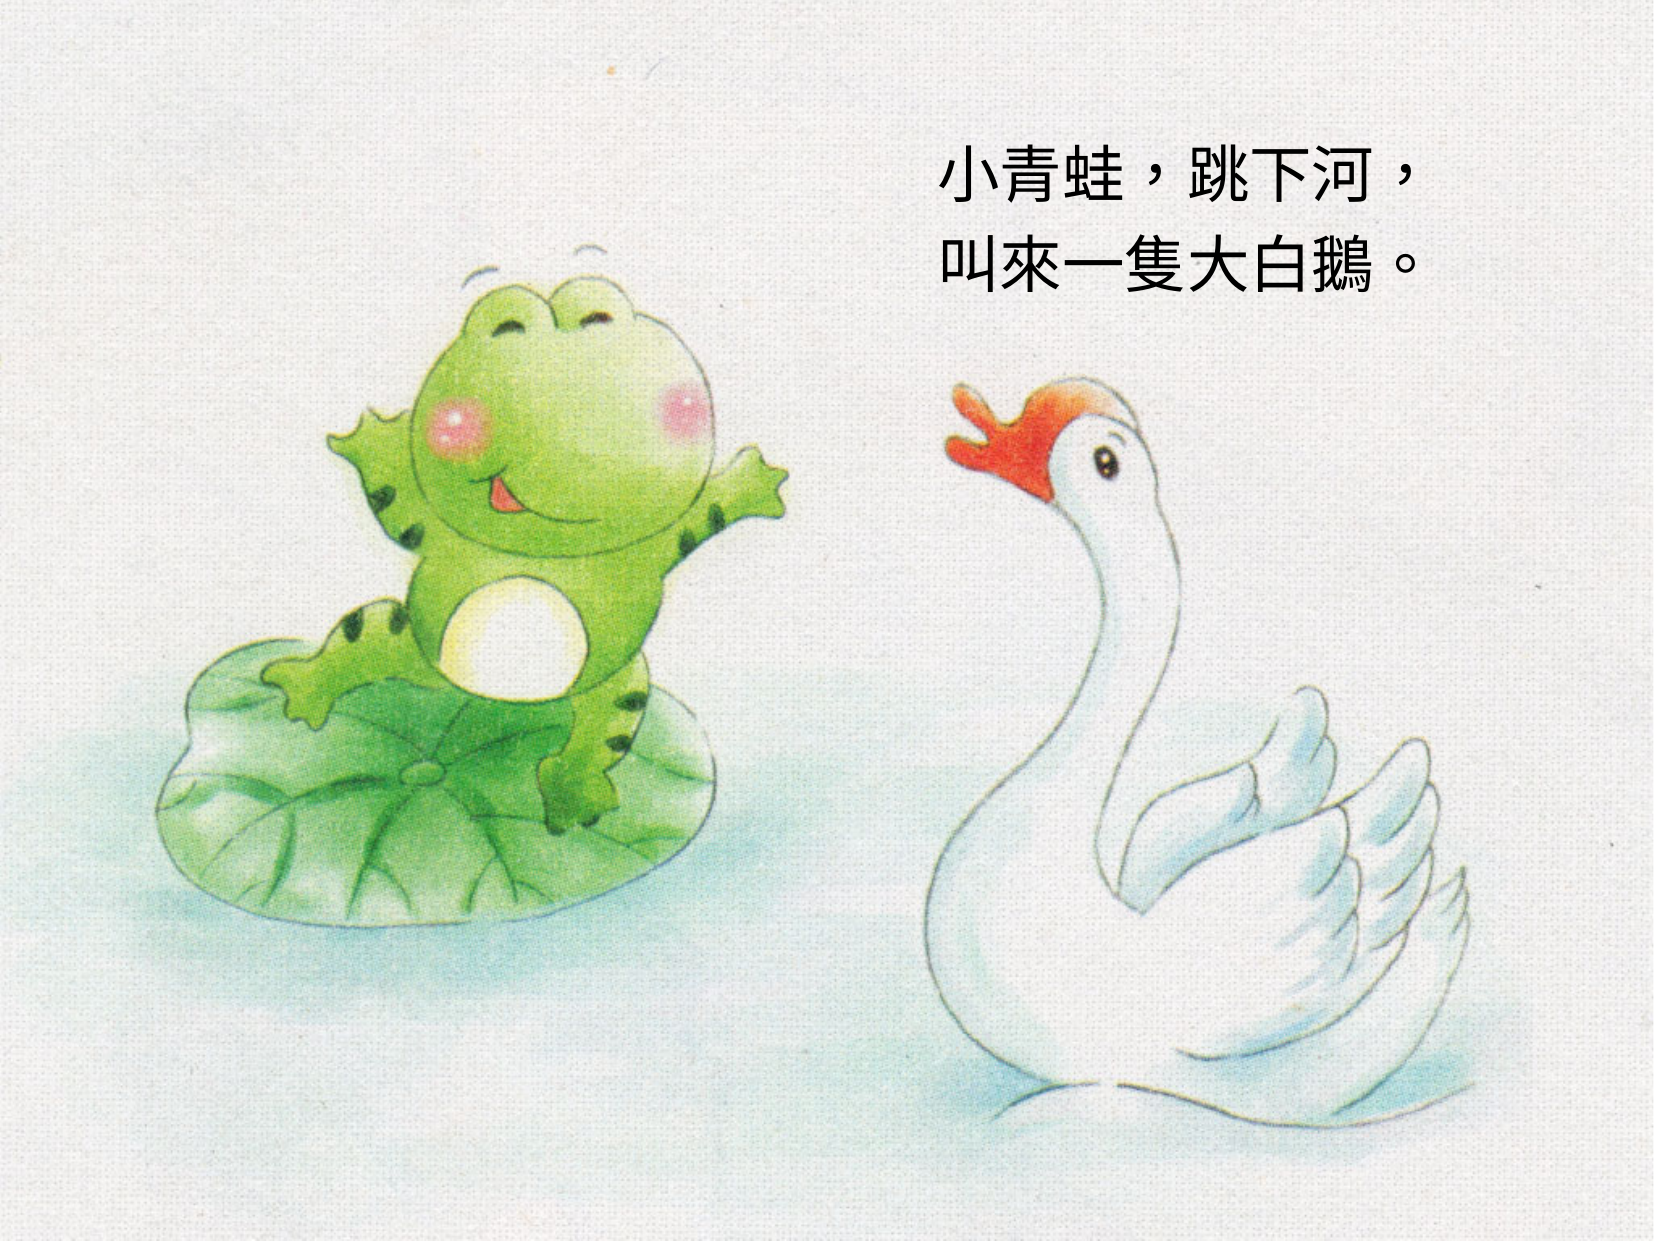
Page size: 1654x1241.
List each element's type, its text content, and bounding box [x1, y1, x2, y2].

picture [0, 0, 1654, 1241]
title 小青蛙，跳下河， 叫來一隻大白鵝。 [838, 111, 1536, 319]
